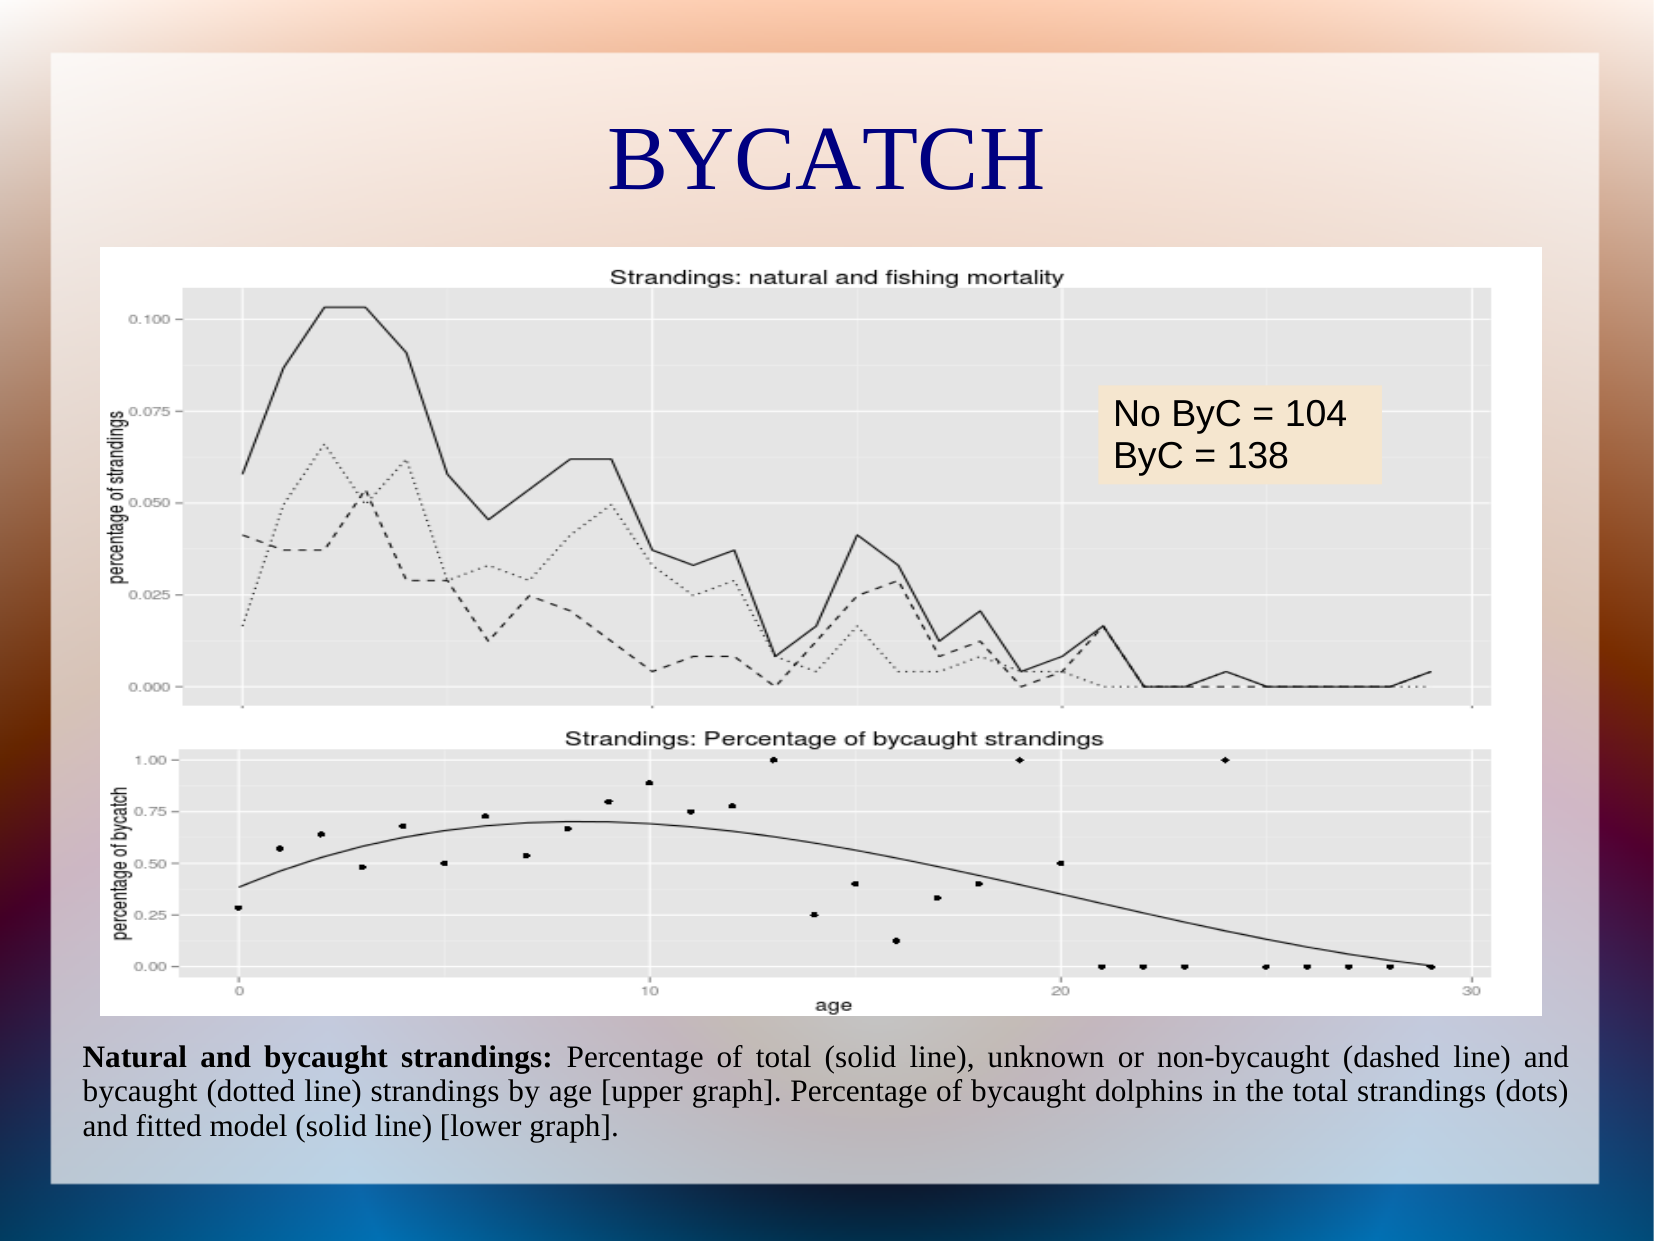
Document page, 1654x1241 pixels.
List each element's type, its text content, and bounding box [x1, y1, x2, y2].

text_box No ByC = 104 ByC = 138 [1098, 385, 1382, 485]
list Natural and bycaught strandings: Percentage of total (solid line), unknown or non-bycaught (dashed line) and bycaught (dotted line) strandings by age [upper graph]. Percentage of bycaught dolphins in the total strandings (dots) and fitted model (solid line) [lower graph]. [82, 1039, 1571, 1158]
picture [0, 0, 1654, 1241]
title BYCATCH [82, 55, 1571, 263]
